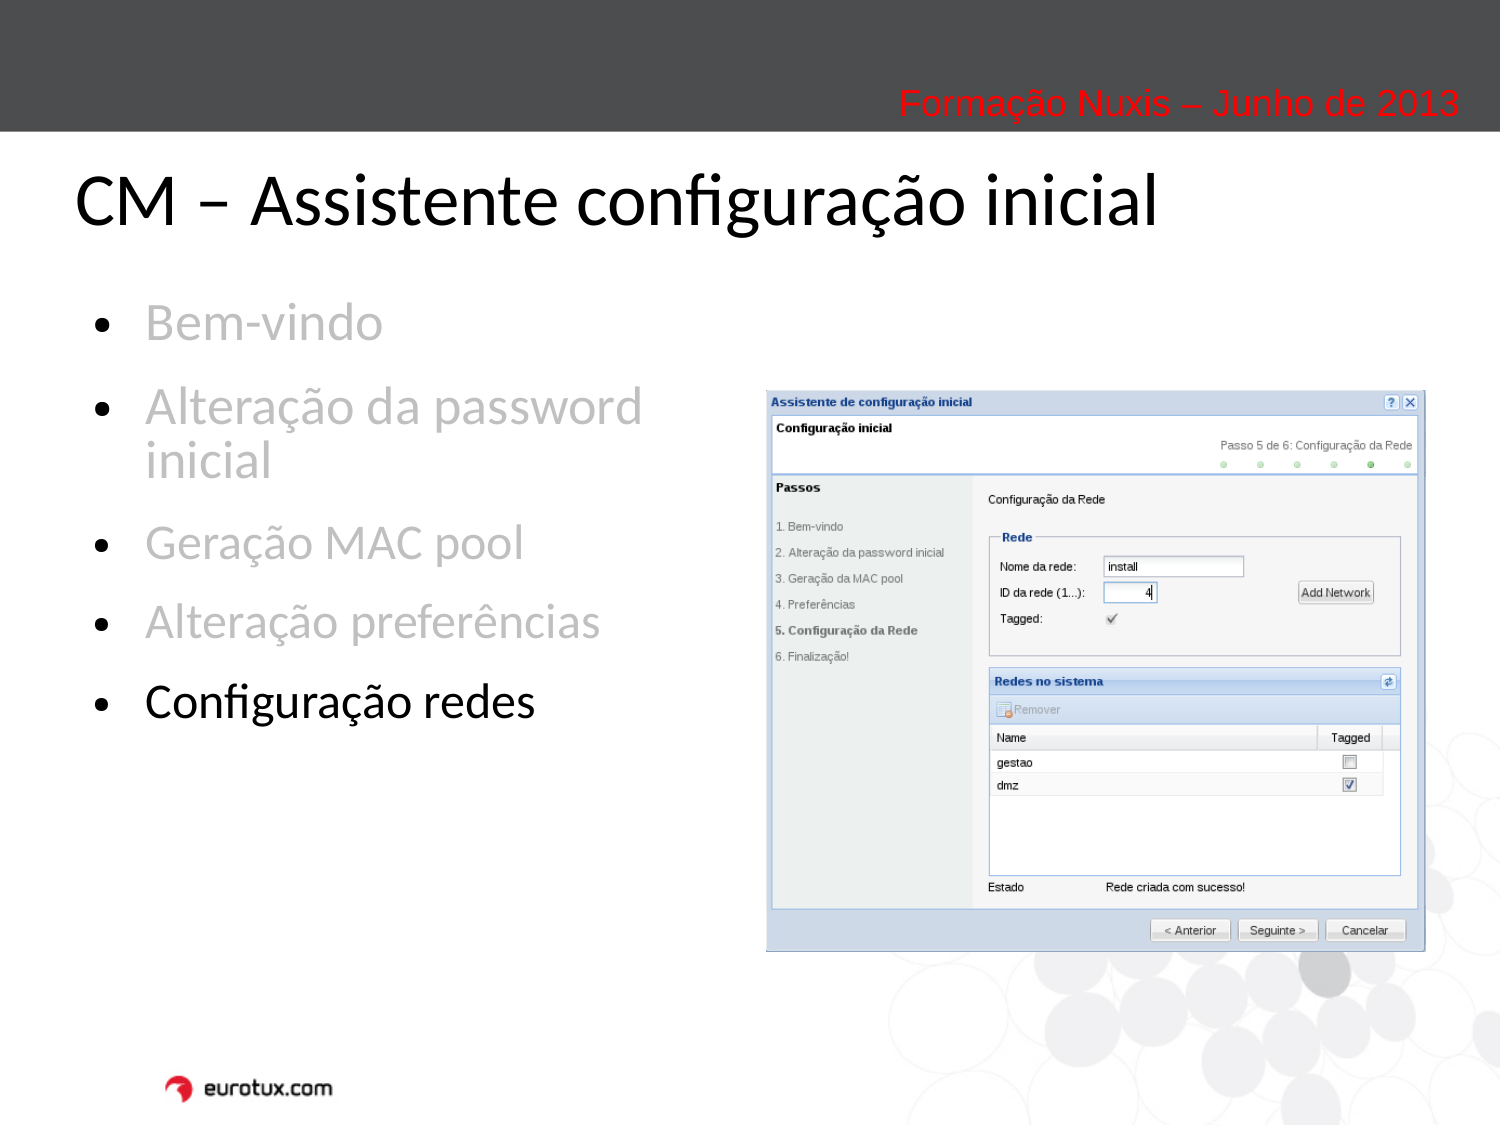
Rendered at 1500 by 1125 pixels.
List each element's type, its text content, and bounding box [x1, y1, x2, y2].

title CM – Assistente configuração inicial [75, 112, 1425, 301]
list Bem-vindo Alteração da password inicial Geração MAC pool Alteração preferências Configuração redes [75, 299, 734, 953]
picture [0, 0, 1500, 1125]
